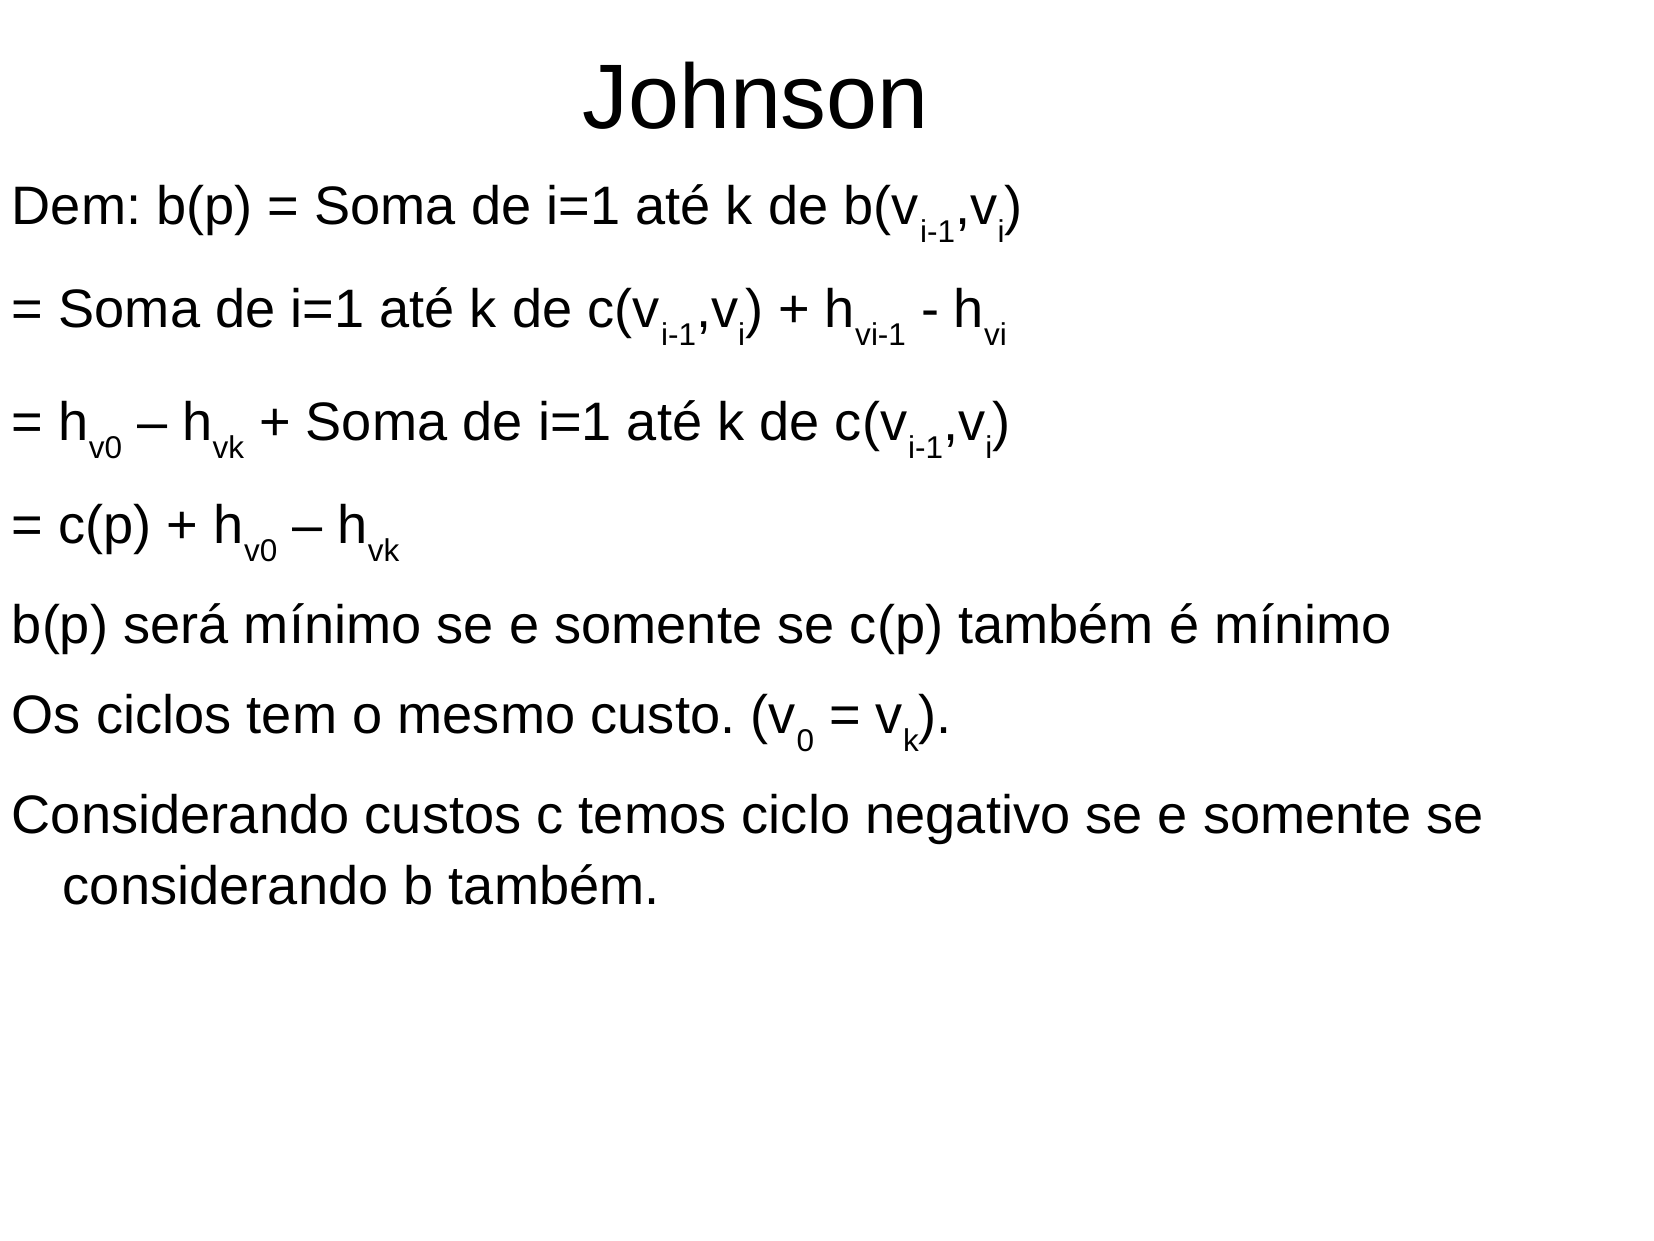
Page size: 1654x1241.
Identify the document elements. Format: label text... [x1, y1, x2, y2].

title Johnson [11, 0, 1500, 166]
list Dem: b(p) = Soma de i=1 até k de b(vi-1,vi)‏ = Soma de i=1 até k de c(vi-1,vi) + hvi-1 - hvi = hv0 – hvk + Soma de i=1 até k de c(vi-1,vi)‏ = c(p) + hv0 – hvk b(p) será mínimo se e somente se c(p) também é mínimo Os ciclos tem o mesmo custo. (v0 = vk). Considerando custos c temos ciclo negativo se e somente se considerando b também. [11, 166, 1500, 970]
